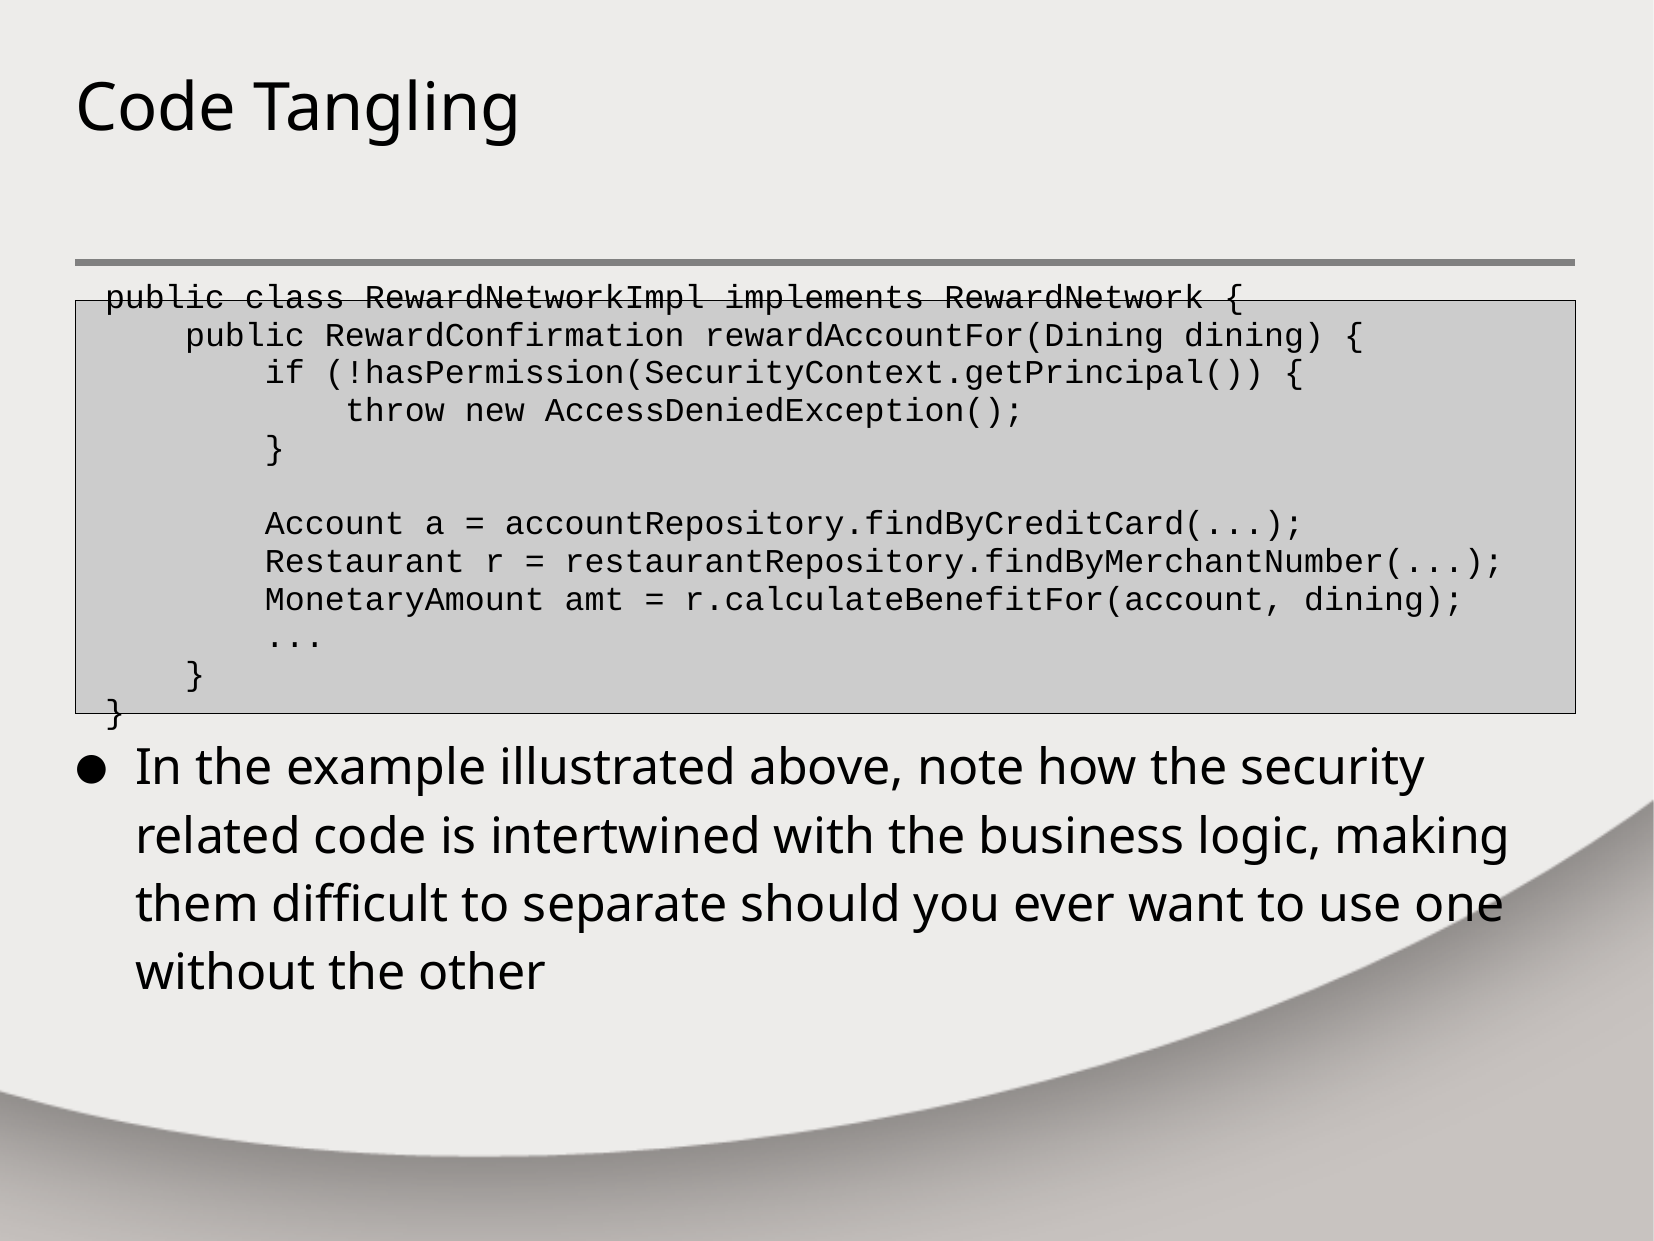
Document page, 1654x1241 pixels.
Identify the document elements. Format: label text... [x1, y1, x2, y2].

title Code Tangling [75, 75, 1576, 226]
picture [0, 0, 1654, 1241]
list In the example illustrated above, note how the security related code is intertwined with the business logic, making them difficult to separate should you ever want to use one without the other [75, 300, 1576, 1163]
